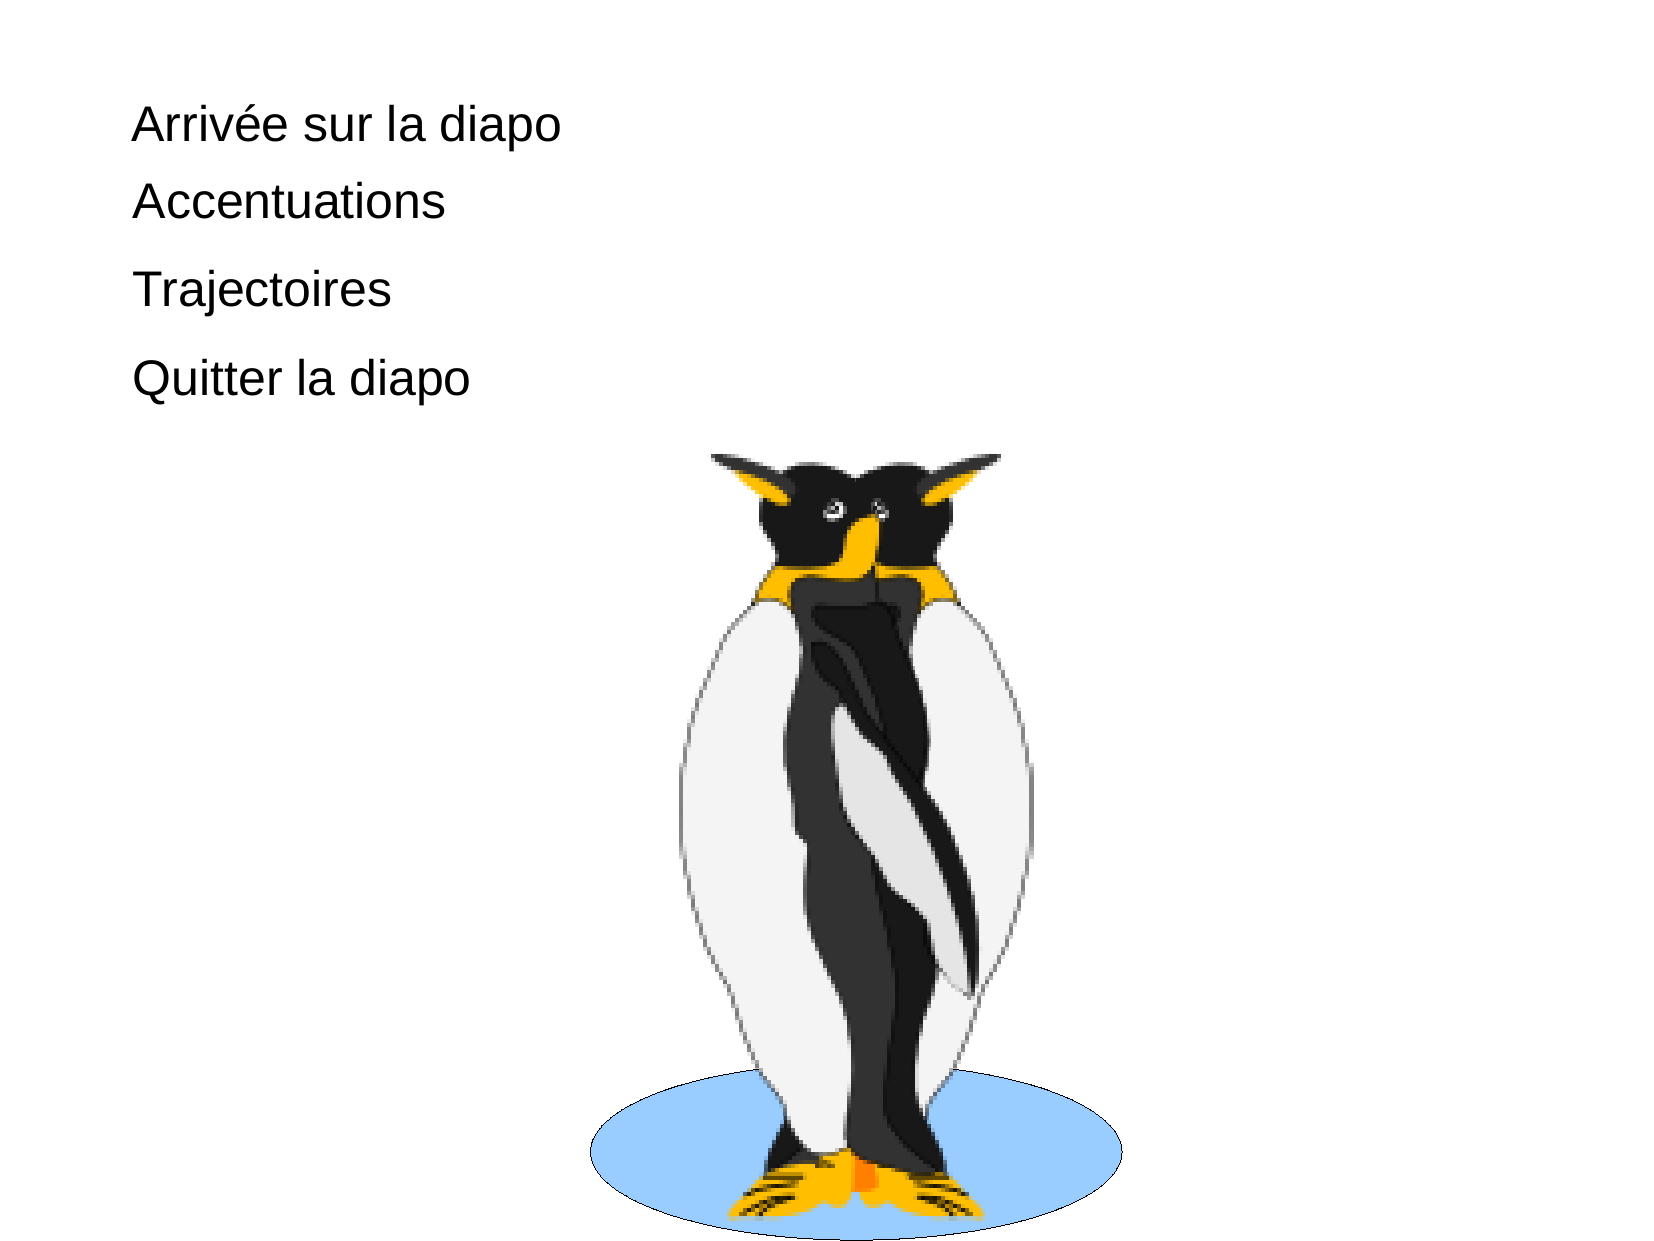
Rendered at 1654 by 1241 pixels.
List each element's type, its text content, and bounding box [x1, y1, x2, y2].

text_box [590, 1085, 679, 1218]
text_box Trajectoires [118, 254, 408, 325]
picture [679, 442, 1034, 1221]
text_box Quitter la diapo [118, 342, 487, 414]
text_box Arrivée sur la diapo [116, 88, 577, 160]
text_box Accentuations [118, 165, 462, 237]
text_box [1034, 1085, 1123, 1218]
text_box [691, 1221, 1022, 1241]
